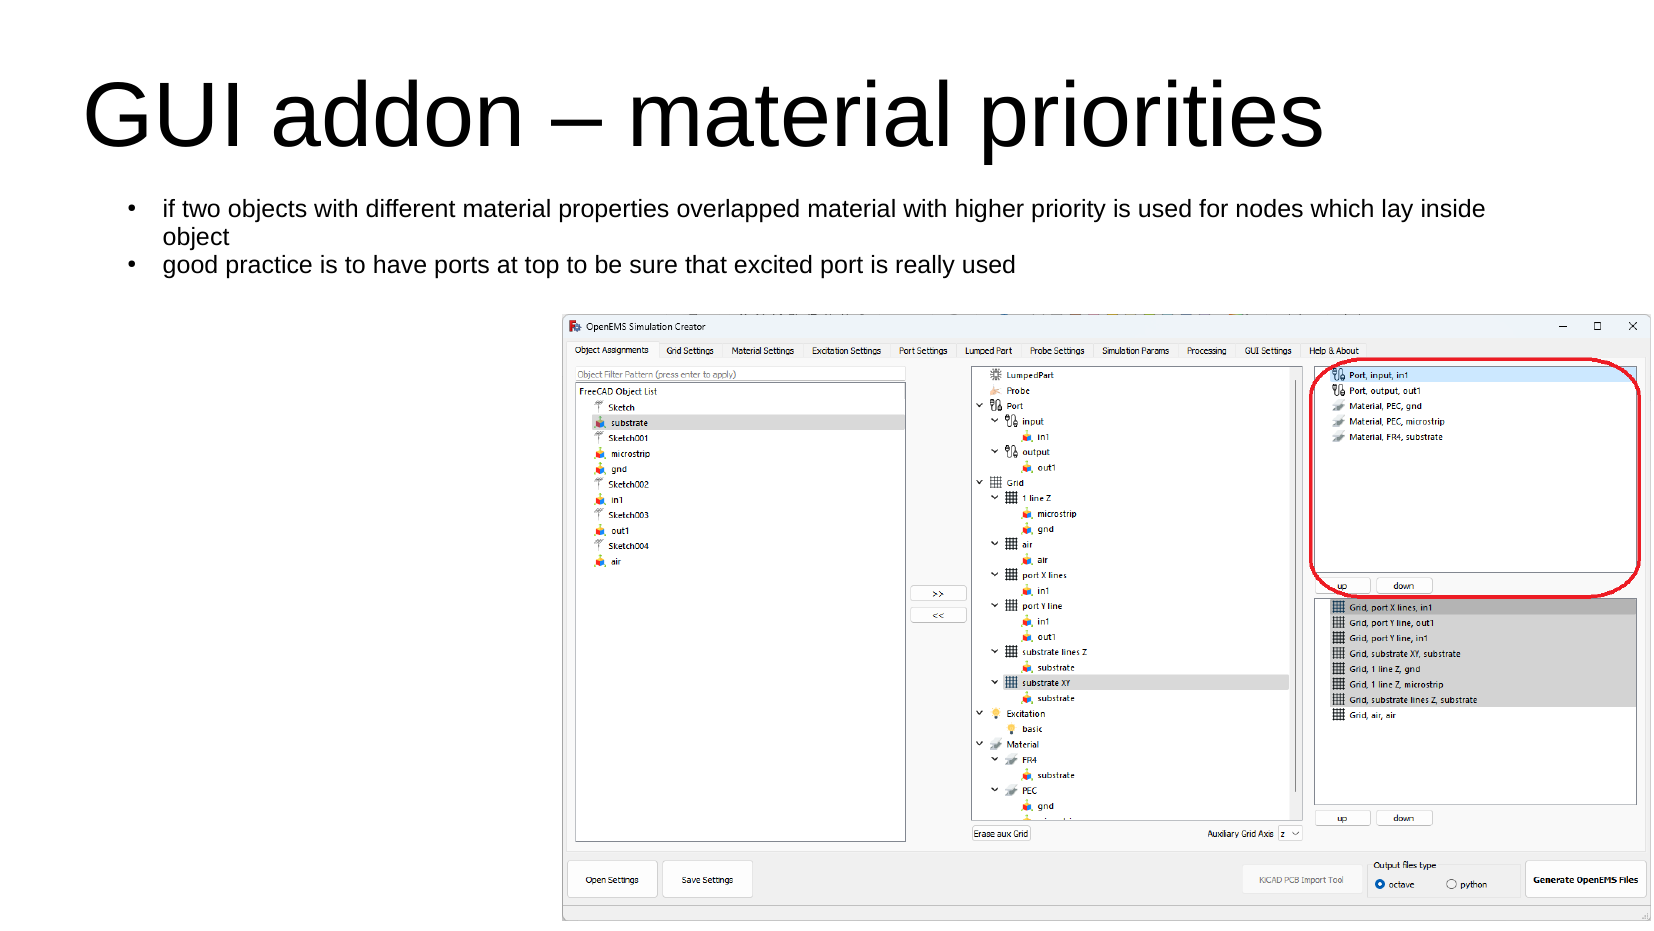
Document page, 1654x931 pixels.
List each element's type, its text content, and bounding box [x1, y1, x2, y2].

text_box if two objects with different material properties overlapped material with higher priority is used for nodes which lay inside object good practice is to have ports at top to be sure that excited port is really used [112, 187, 1538, 301]
title GUI addon – material priorities [82, 37, 1571, 193]
picture [562, 314, 1651, 921]
